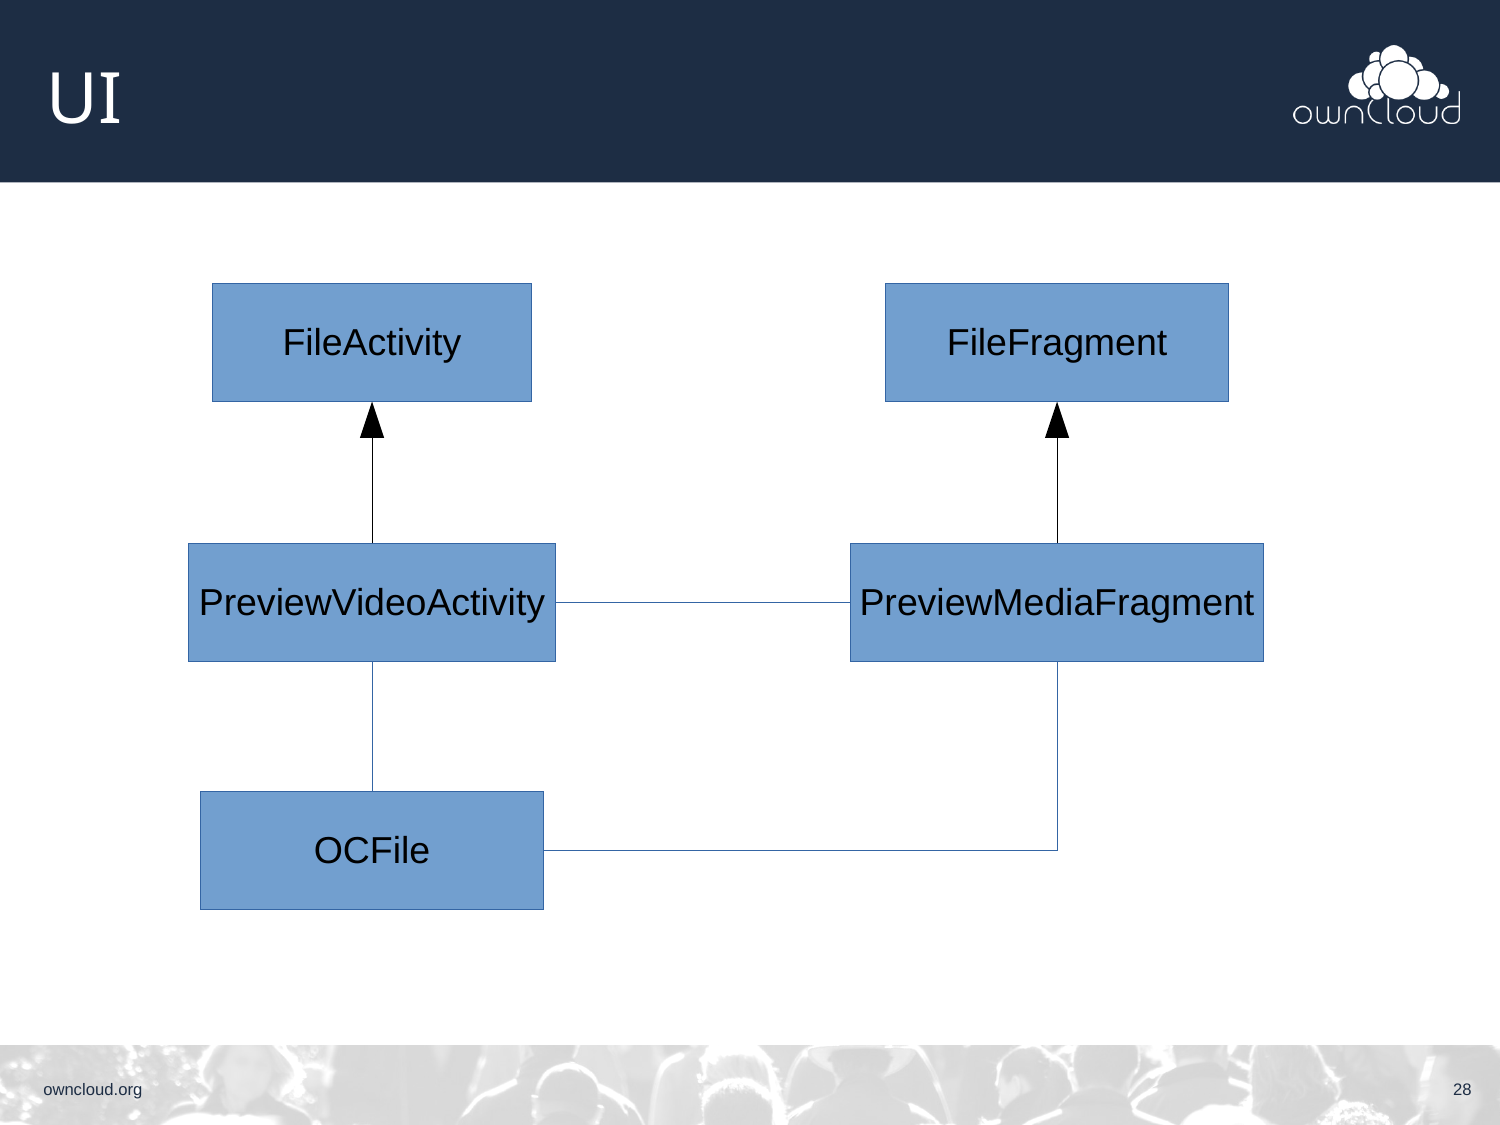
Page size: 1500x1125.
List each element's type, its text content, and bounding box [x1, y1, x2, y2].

text_box PreviewVideoActivity [188, 543, 556, 662]
text_box PreviewMediaFragment [850, 543, 1264, 662]
title UI [46, 5, 1258, 187]
text_box FileActivity [212, 283, 532, 402]
picture [0, 1045, 1500, 1125]
text_box OCFile [200, 791, 544, 910]
picture [1293, 45, 1460, 124]
text_box FileFragment [885, 283, 1229, 402]
